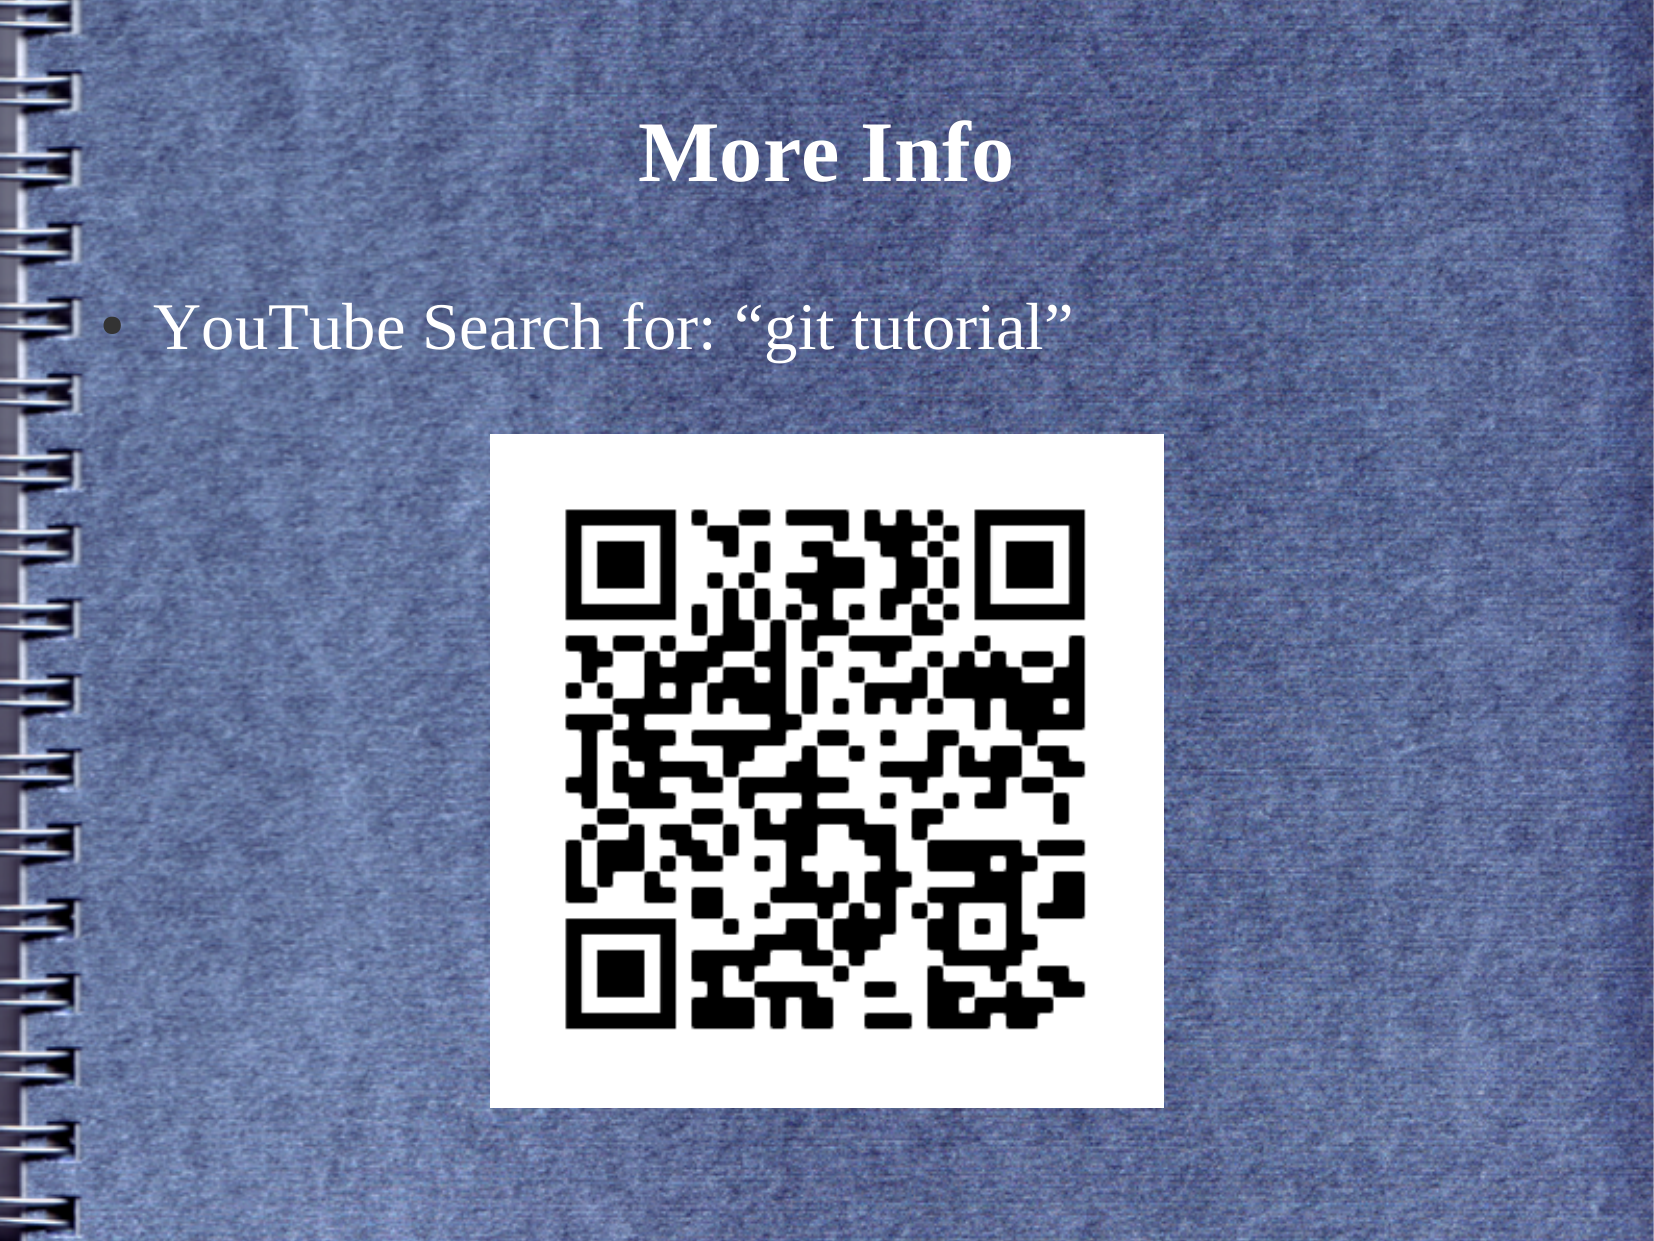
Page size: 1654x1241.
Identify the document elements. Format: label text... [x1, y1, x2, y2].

picture [0, 0, 1654, 1241]
list YouTube Search for: “git tutorial” [82, 290, 1571, 406]
title More Info [82, 49, 1571, 257]
